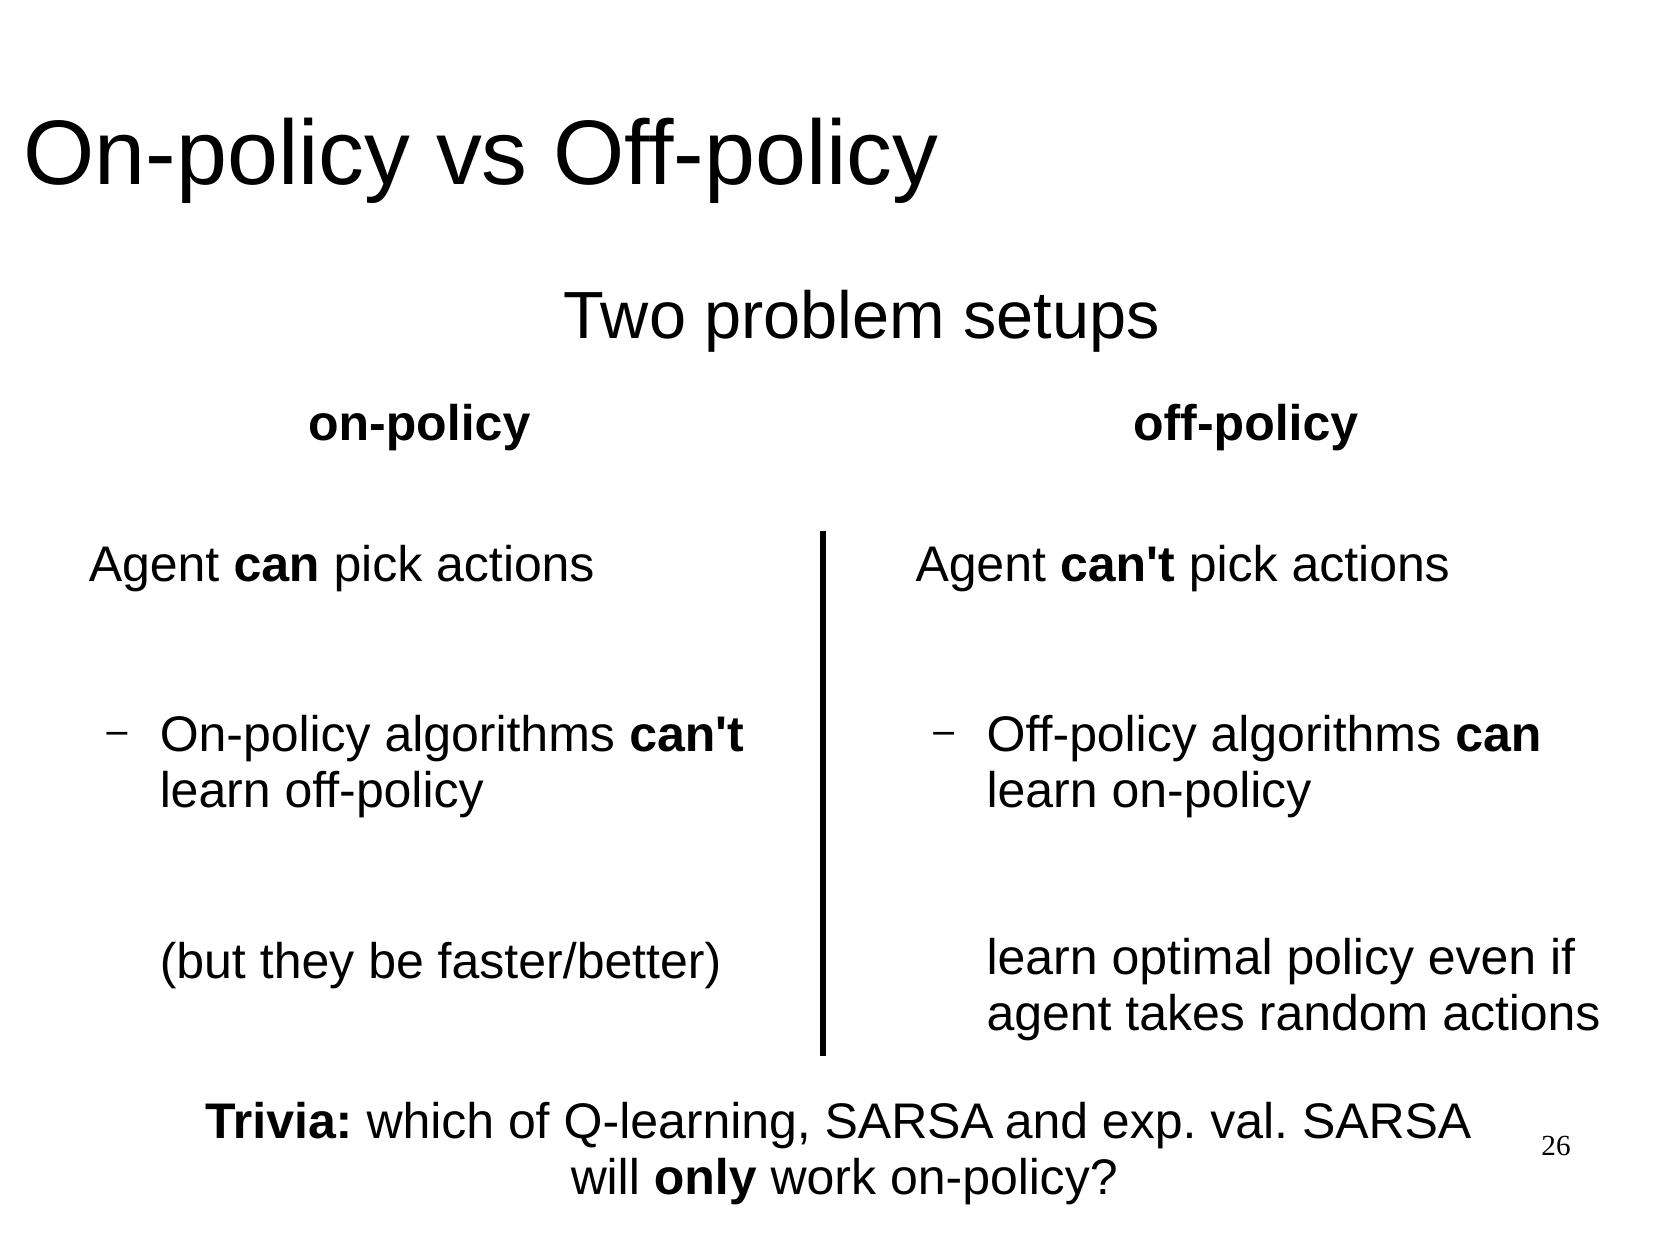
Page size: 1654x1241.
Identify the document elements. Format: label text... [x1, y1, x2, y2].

text_box Trivia: which of Q-learning, SARSA and exp. val. SARSA will only work on-policy? [187, 1083, 1501, 1217]
text_box off-policy Agent can't pick actions Off-policy algorithms can learn on-policy learn optimal policy even if agent takes random actions [852, 384, 1654, 1241]
text_box on-policy Agent can pick actions On-policy algorithms can't learn off-policy (but they be faster/better) [0, 384, 852, 1241]
title On-policy vs Off-policy [23, 49, 1512, 257]
list Two problem setups [82, 278, 1571, 384]
